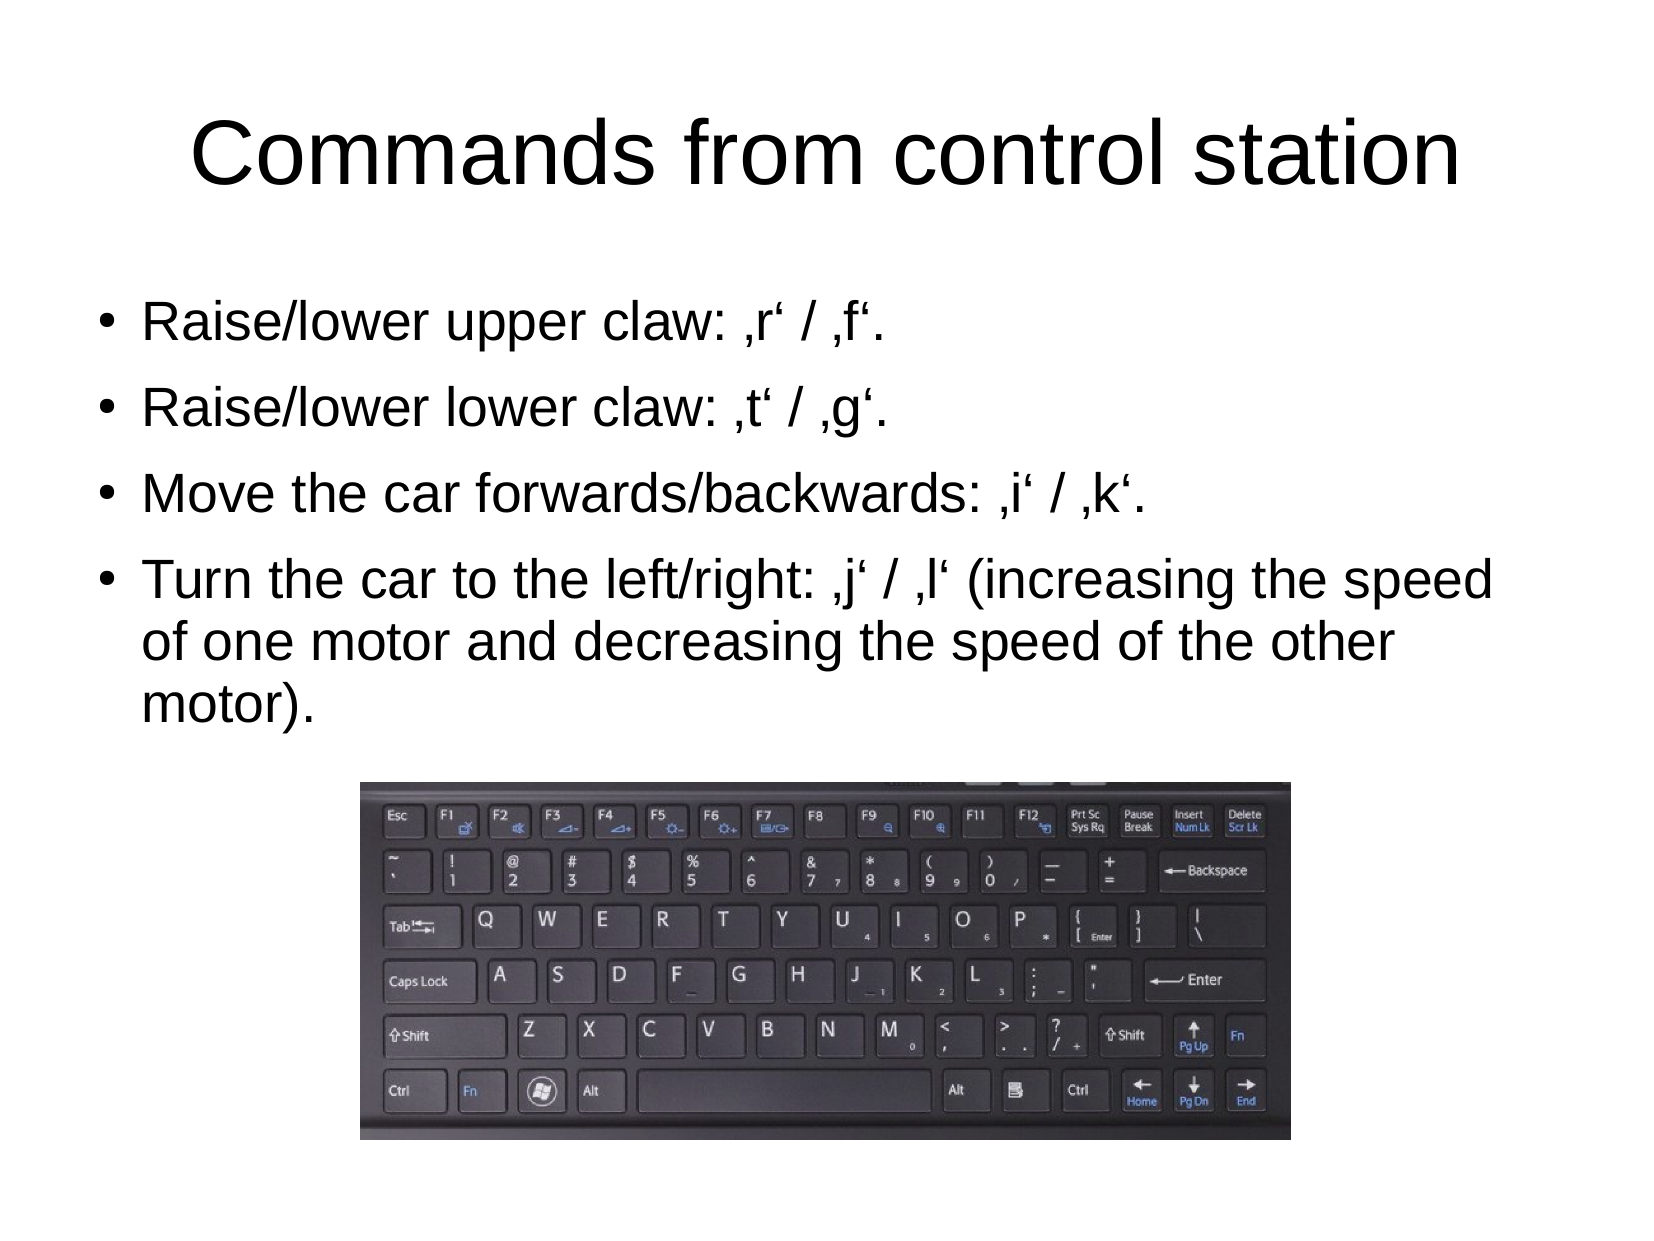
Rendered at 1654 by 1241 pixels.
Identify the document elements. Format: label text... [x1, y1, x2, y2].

title Commands from control station [82, 49, 1571, 257]
list Raise/lower upper claw: ‚r‘ / ‚f‘. Raise/lower lower claw: ‚t‘ / ‚g‘. Move the car forwards/backwards: ‚i‘ / ‚k‘. Turn the car to the left/right: ‚j‘ / ‚l‘ (increasing the speed of one motor and decreasing the speed of the other motor). [82, 290, 1516, 736]
picture [360, 782, 1291, 1141]
